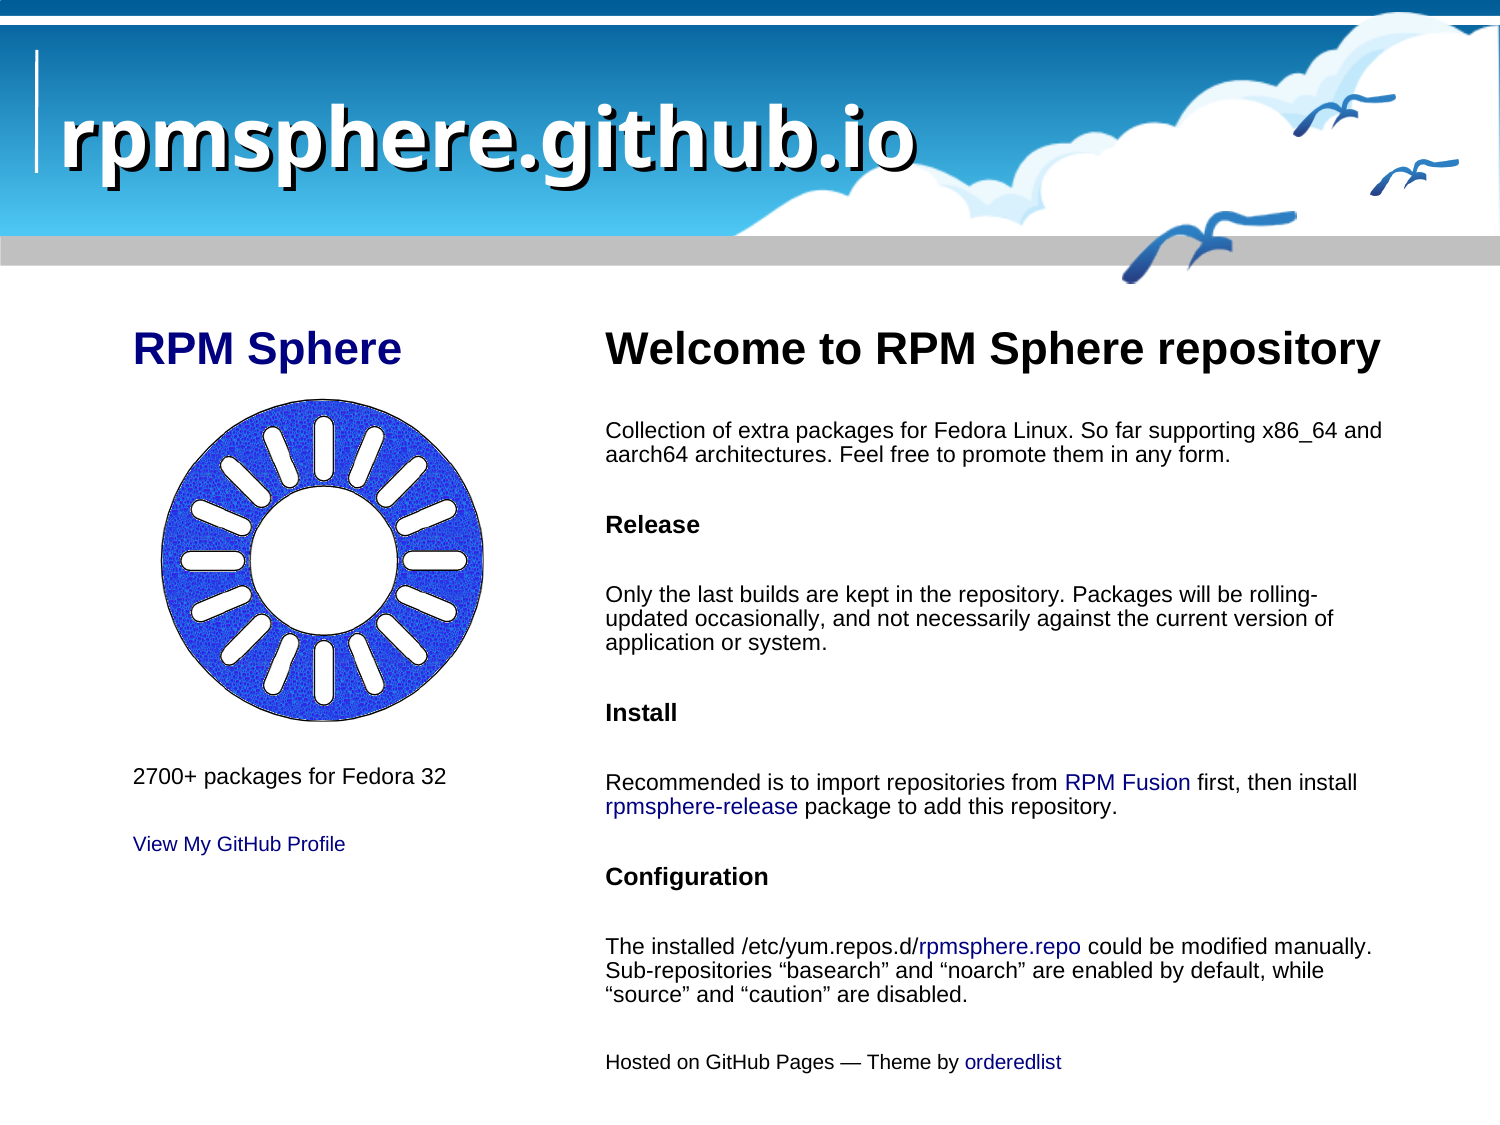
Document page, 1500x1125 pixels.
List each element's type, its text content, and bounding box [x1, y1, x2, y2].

text_box RPM Sphere 2700+ packages for Fedora 32 View My GitHub Profile [118, 318, 579, 1111]
title rpmsphere.github.io [59, 86, 1465, 186]
picture [160, 398, 484, 722]
text_box Welcome to RPM Sphere repository Collection of extra packages for Fedora Linux. So far supporting x86_64 and aarch64 architectures. Feel free to promote them in any form. Release Only the last builds are kept in the repository. Packages will be rolling-updated occasionally, and not necessarily against the current version of application or system. Install Recommended is to import repositories from RPM Fusion first, then install rpmsphere-release package to add this repository. Configuration The installed /etc/yum.repos.d/rpmsphere.repo could be modified manually. Sub-repositories “basearch” and “noarch” are enabled by default, while “source” and “caution” are disabled. Hosted on GitHub Pages — Theme by orderedlist [590, 318, 1406, 1111]
picture [730, 12, 1500, 284]
